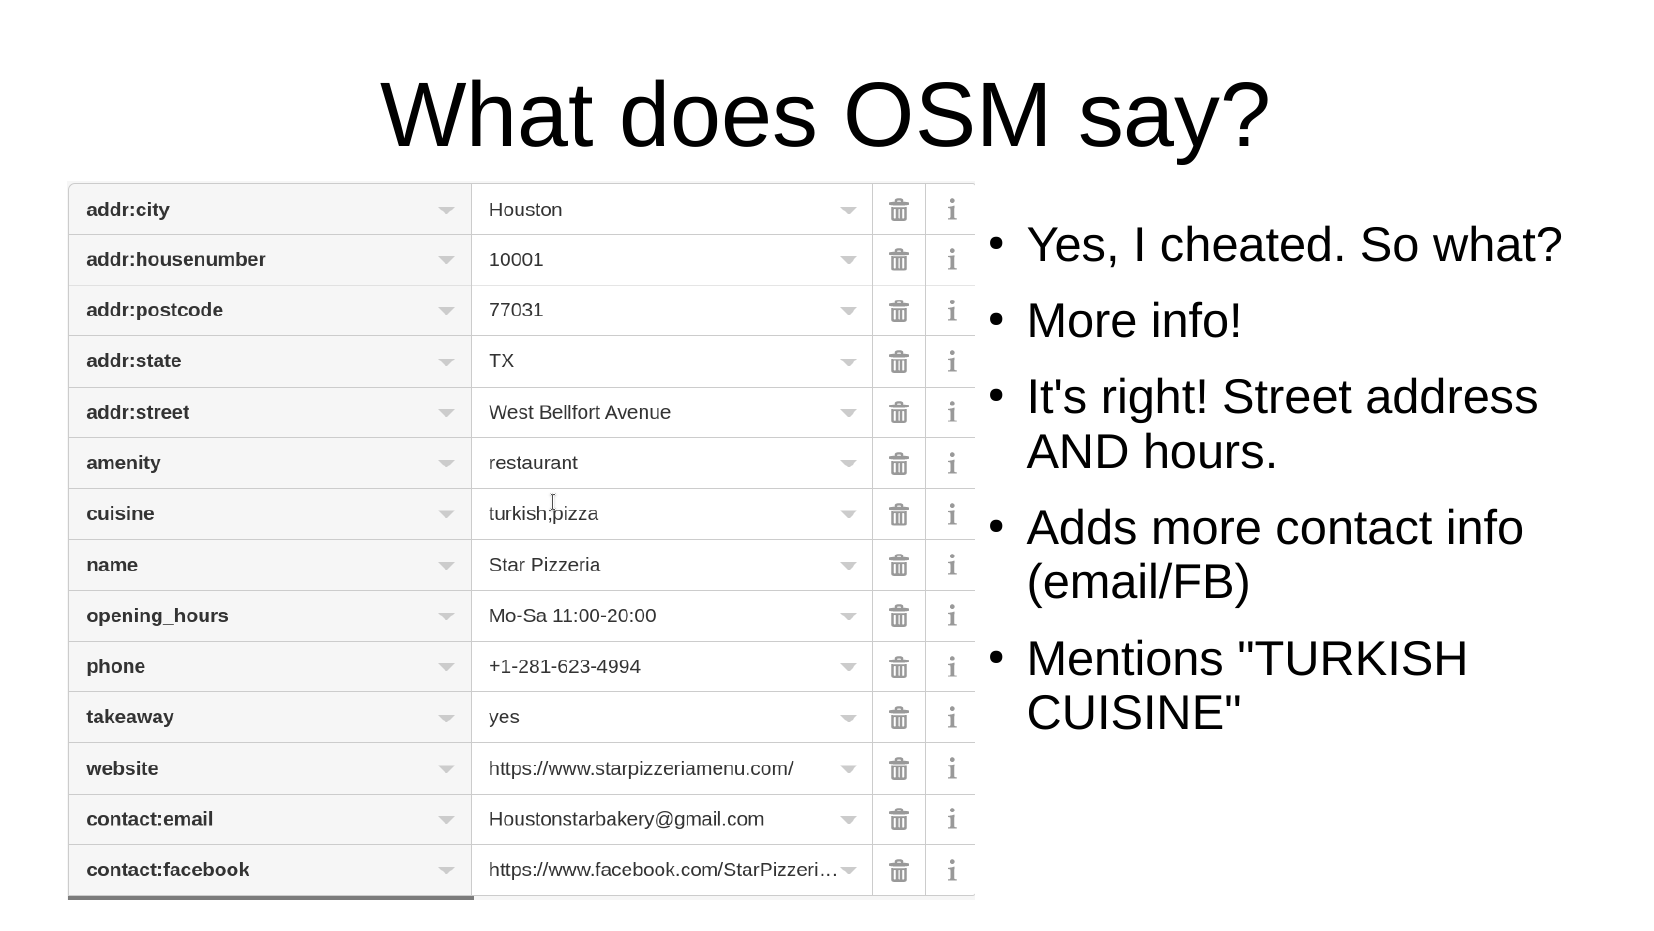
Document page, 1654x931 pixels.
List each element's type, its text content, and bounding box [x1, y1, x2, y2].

list Yes, I cheated. So what? More info! It's right! Street address AND hours. Adds more contact info (email/FB) Mentions "TURKISH CUISINE" [976, 217, 1572, 758]
picture [67, 181, 976, 901]
title What does OSM say? [82, 37, 1571, 193]
